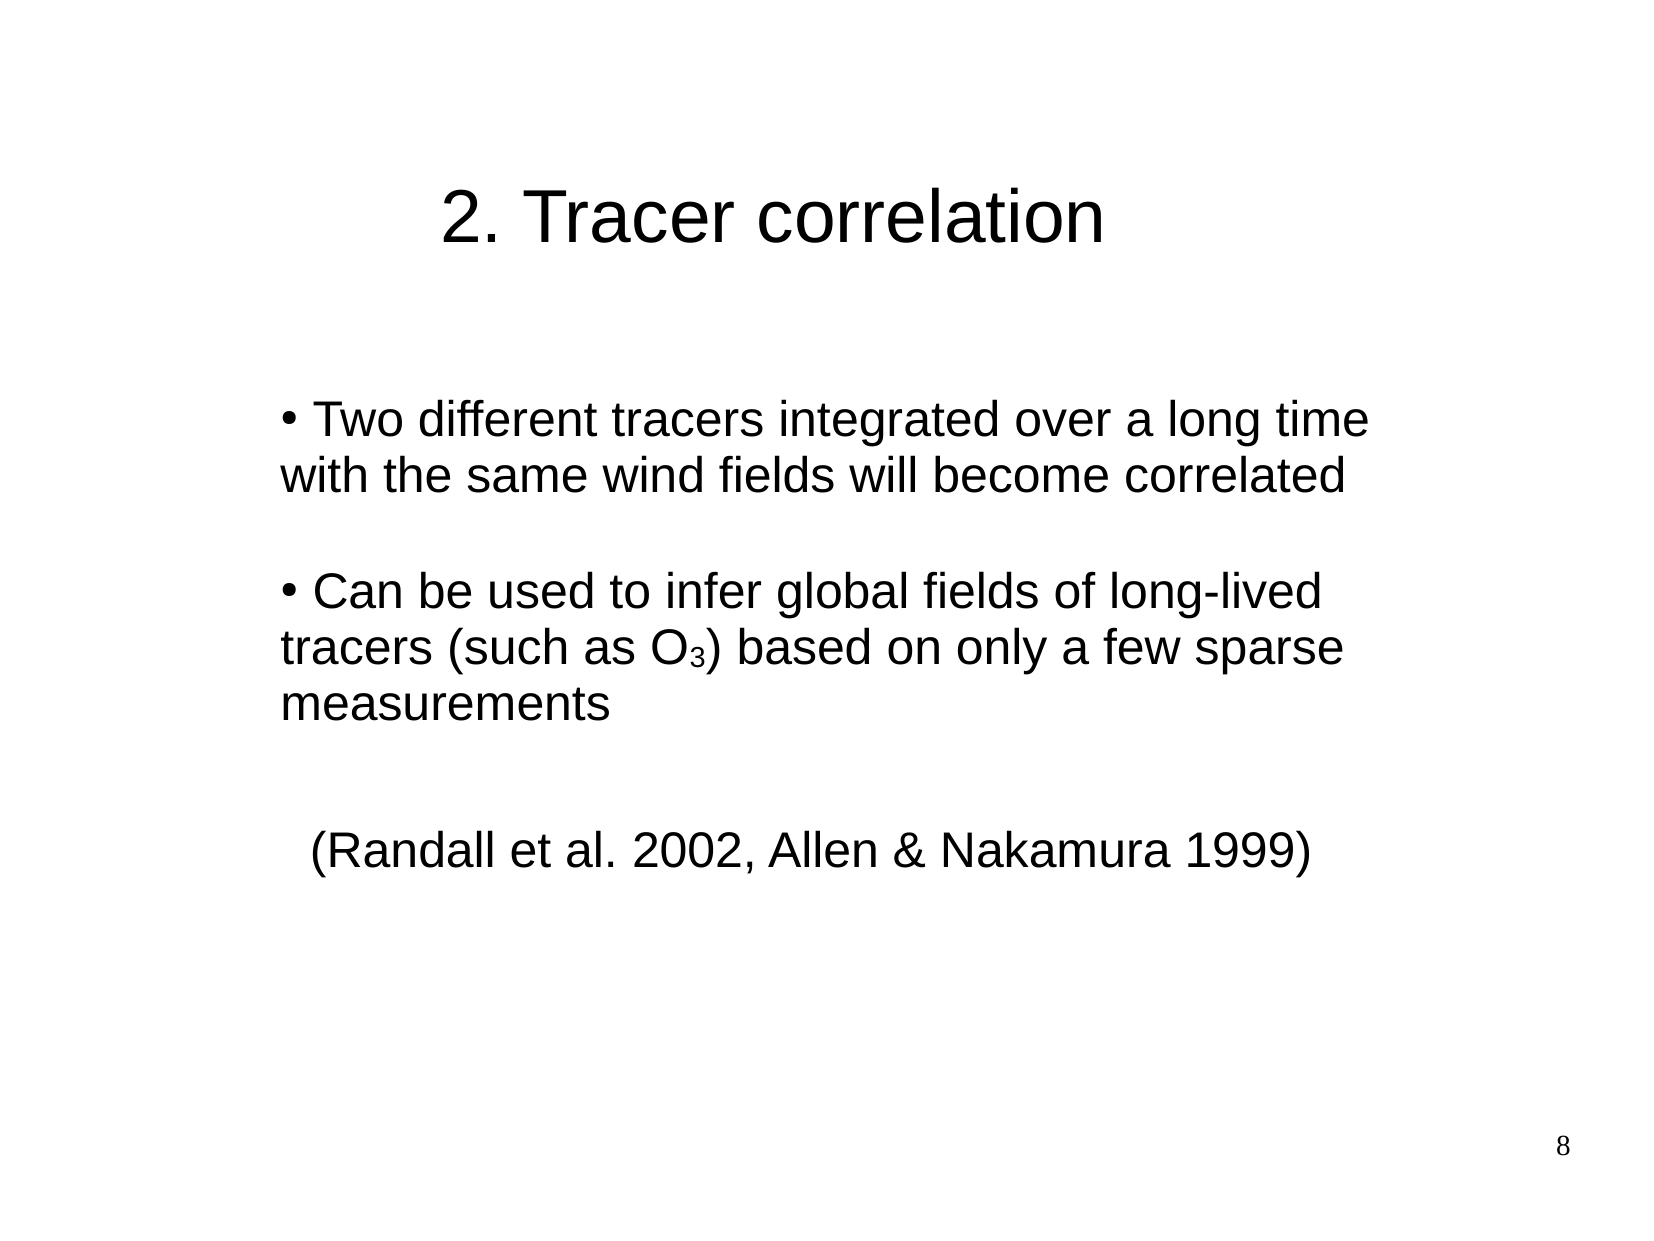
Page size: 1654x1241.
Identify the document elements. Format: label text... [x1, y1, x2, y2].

text_box (Randall et al. 2002, Allen & Nakamura 1999) [295, 815, 1328, 886]
text_box Can be used to infer global fields of long-lived tracers (such as O3) based on only a few sparse measurements [265, 556, 1418, 755]
text_box 2. Tracer correlation [425, 166, 1123, 266]
text_box Two different tracers integrated over a long time with the same wind fields will become correlated [265, 383, 1418, 511]
